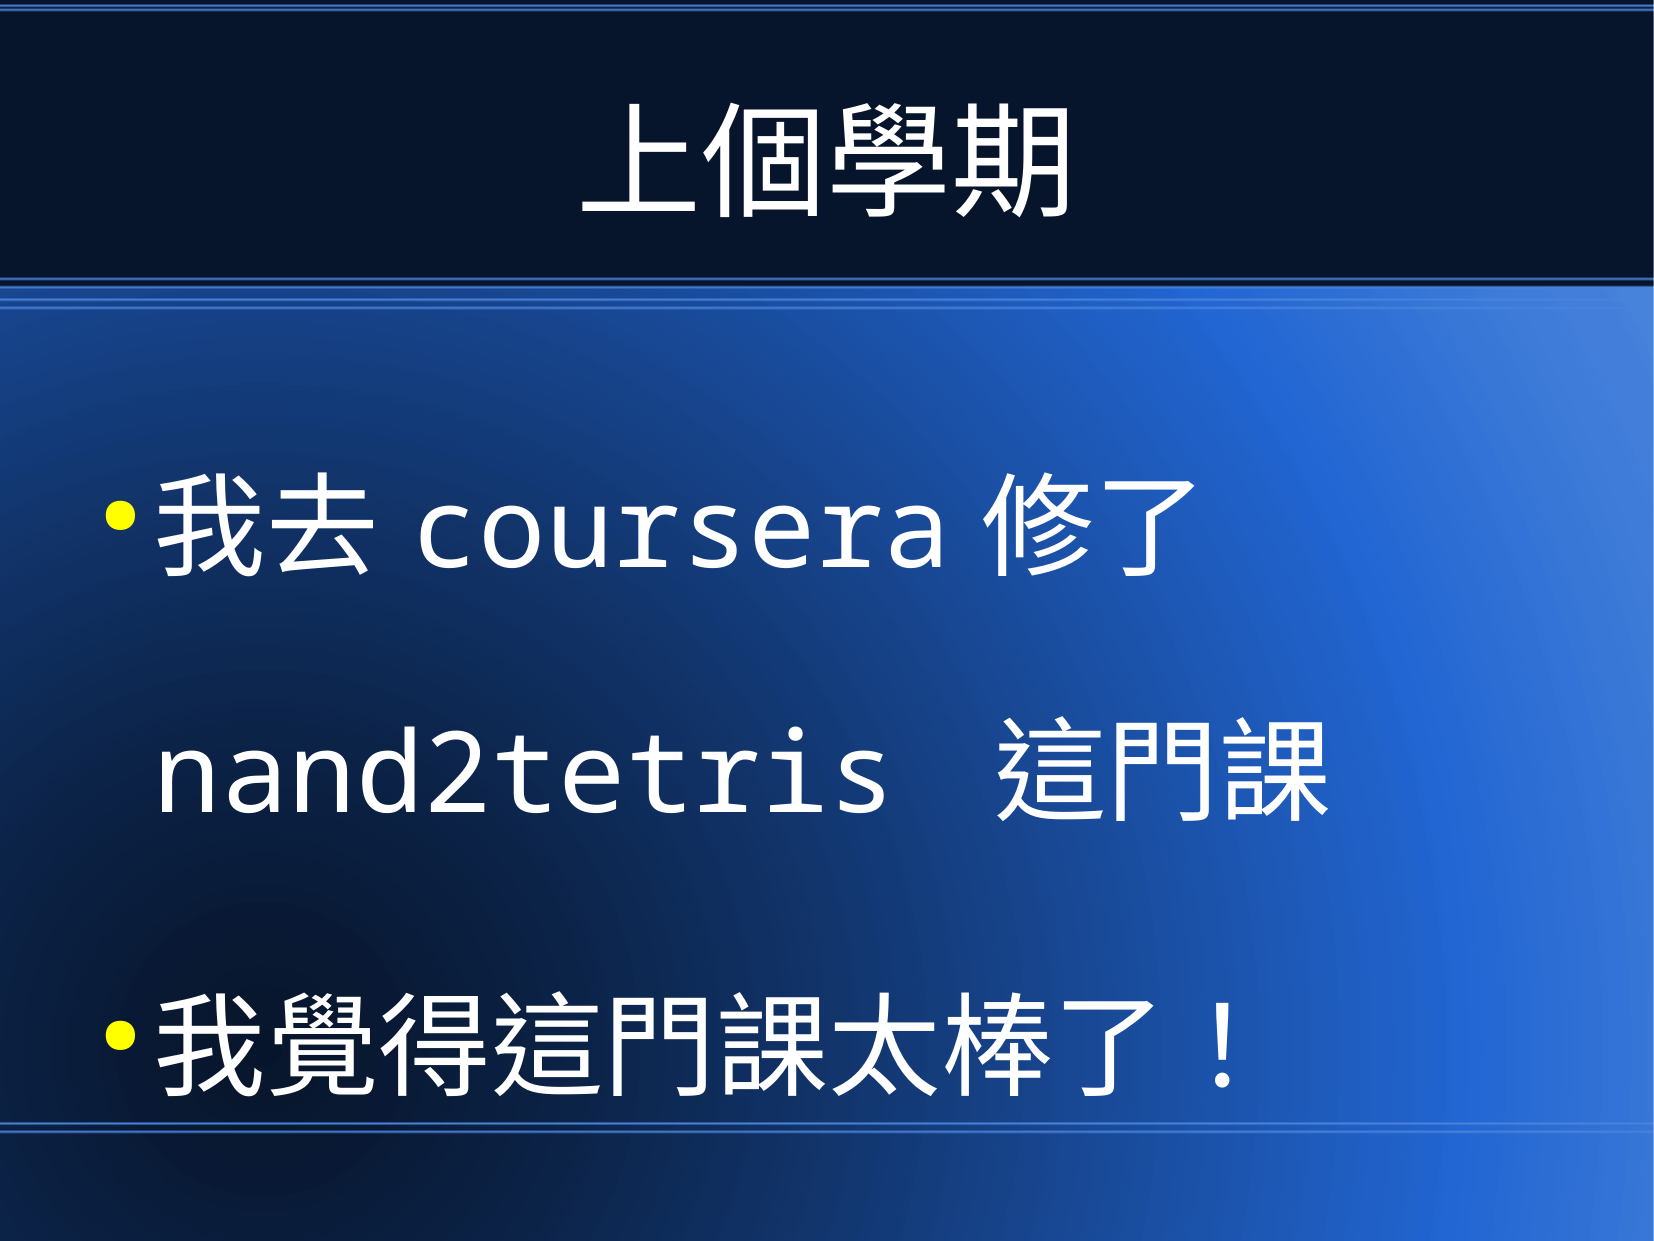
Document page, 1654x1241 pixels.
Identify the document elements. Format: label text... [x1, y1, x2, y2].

title 上個學期 [82, 49, 1571, 257]
picture [0, 0, 1654, 1241]
list 我去coursera修了nand2tetris 這門課 我覺得這門課太棒了！ [82, 355, 1571, 1241]
